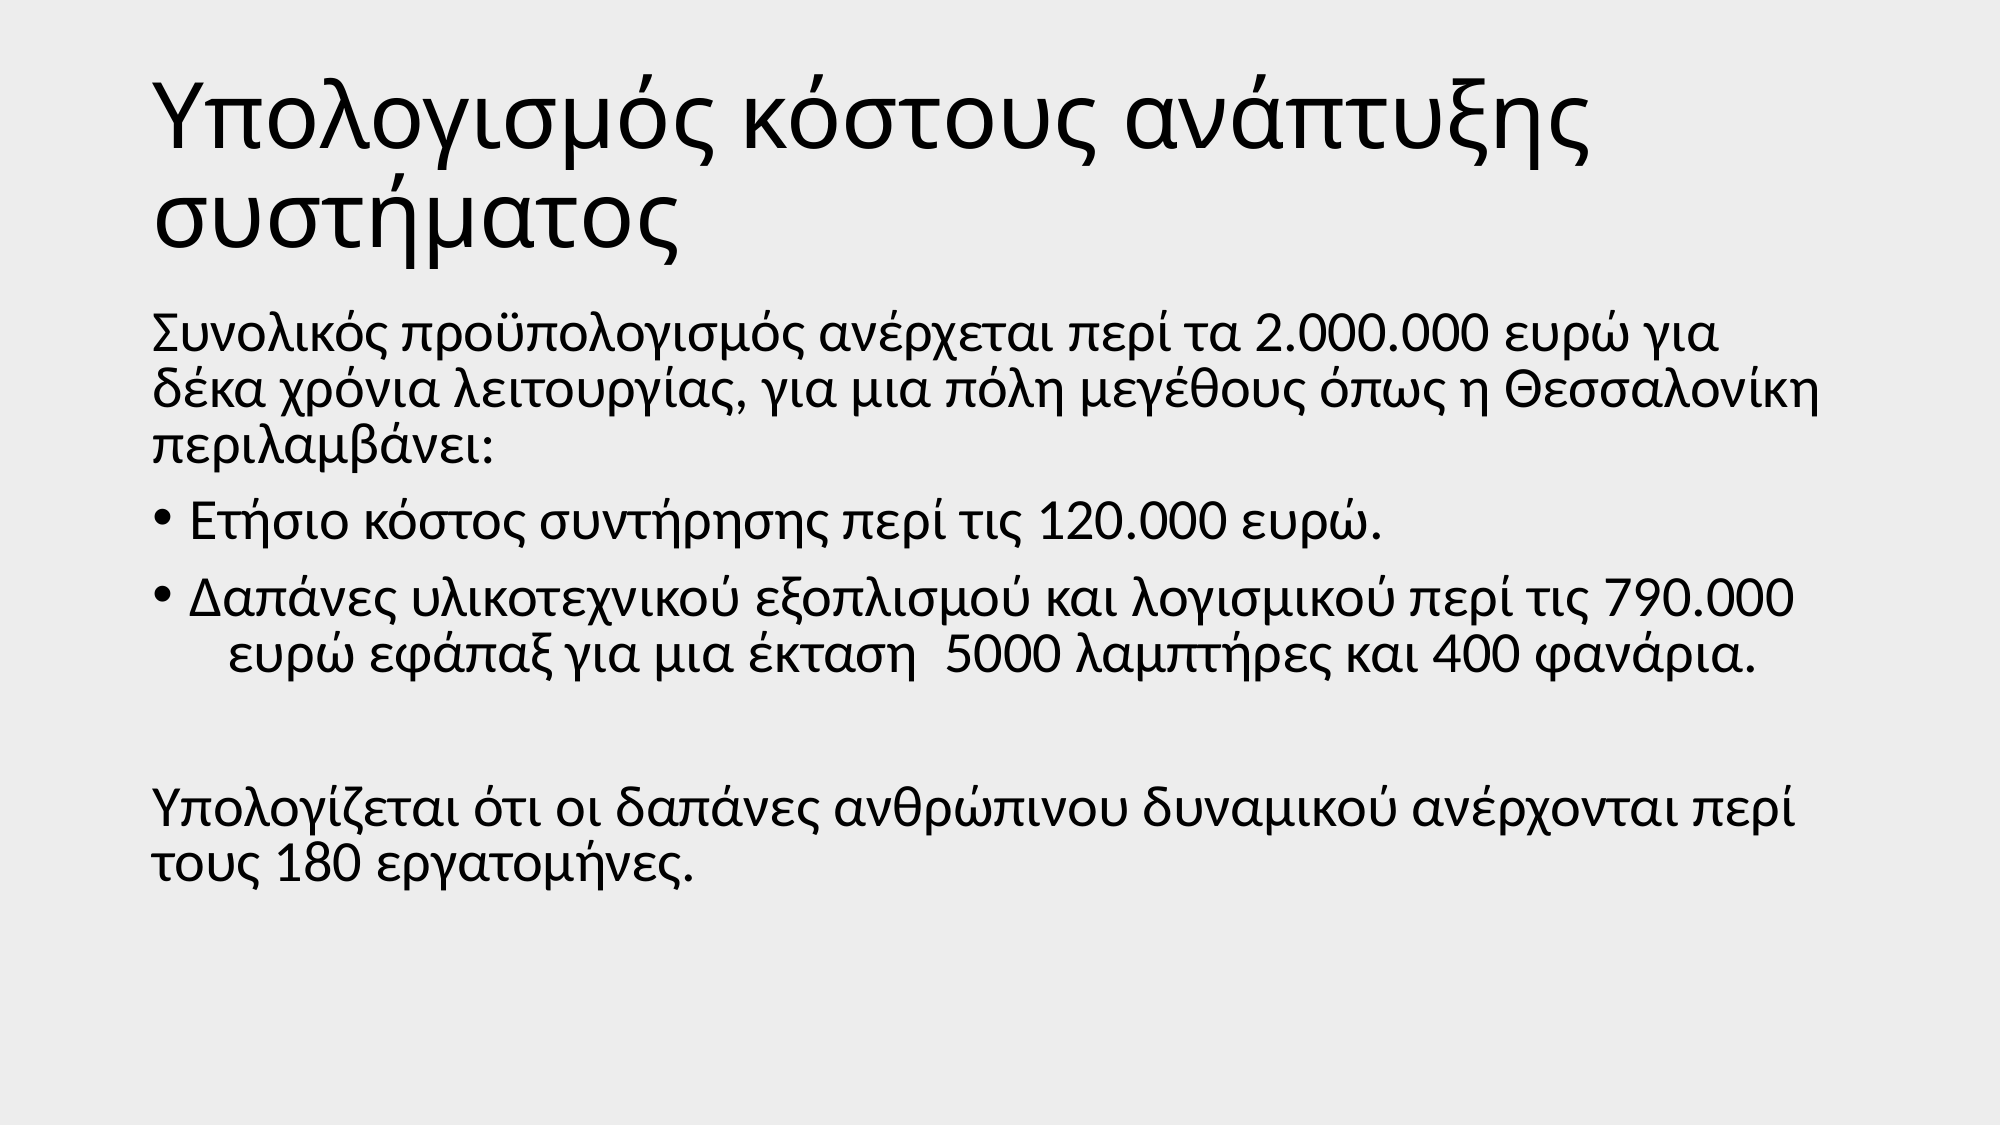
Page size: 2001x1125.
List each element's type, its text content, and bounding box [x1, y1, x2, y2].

list Συνολικός προϋπολογισμός ανέρχεται περί τα 2.000.000 ευρώ για δέκα χρόνια λειτουργίας, για μια πόλη μεγέθους όπως η Θεσσαλονίκη περιλαμβάνει: Ετήσιο κόστος συντήρησης περί τις 120.000 ευρώ. Δαπάνες υλικοτεχνικού εξοπλισμού και λογισμικού περί τις 790.000 ευρώ εφάπαξ για μια έκταση 5000 λαμπτήρες και 400 φανάρια. Υπολογίζεται ότι οι δαπάνες ανθρώπινου δυναμικού ανέρχονται περί τους 180 εργατομήνες. [137, 299, 1863, 1014]
title Υπολογισμός κόστους ανάπτυξης συστήματος [137, 59, 1863, 278]
